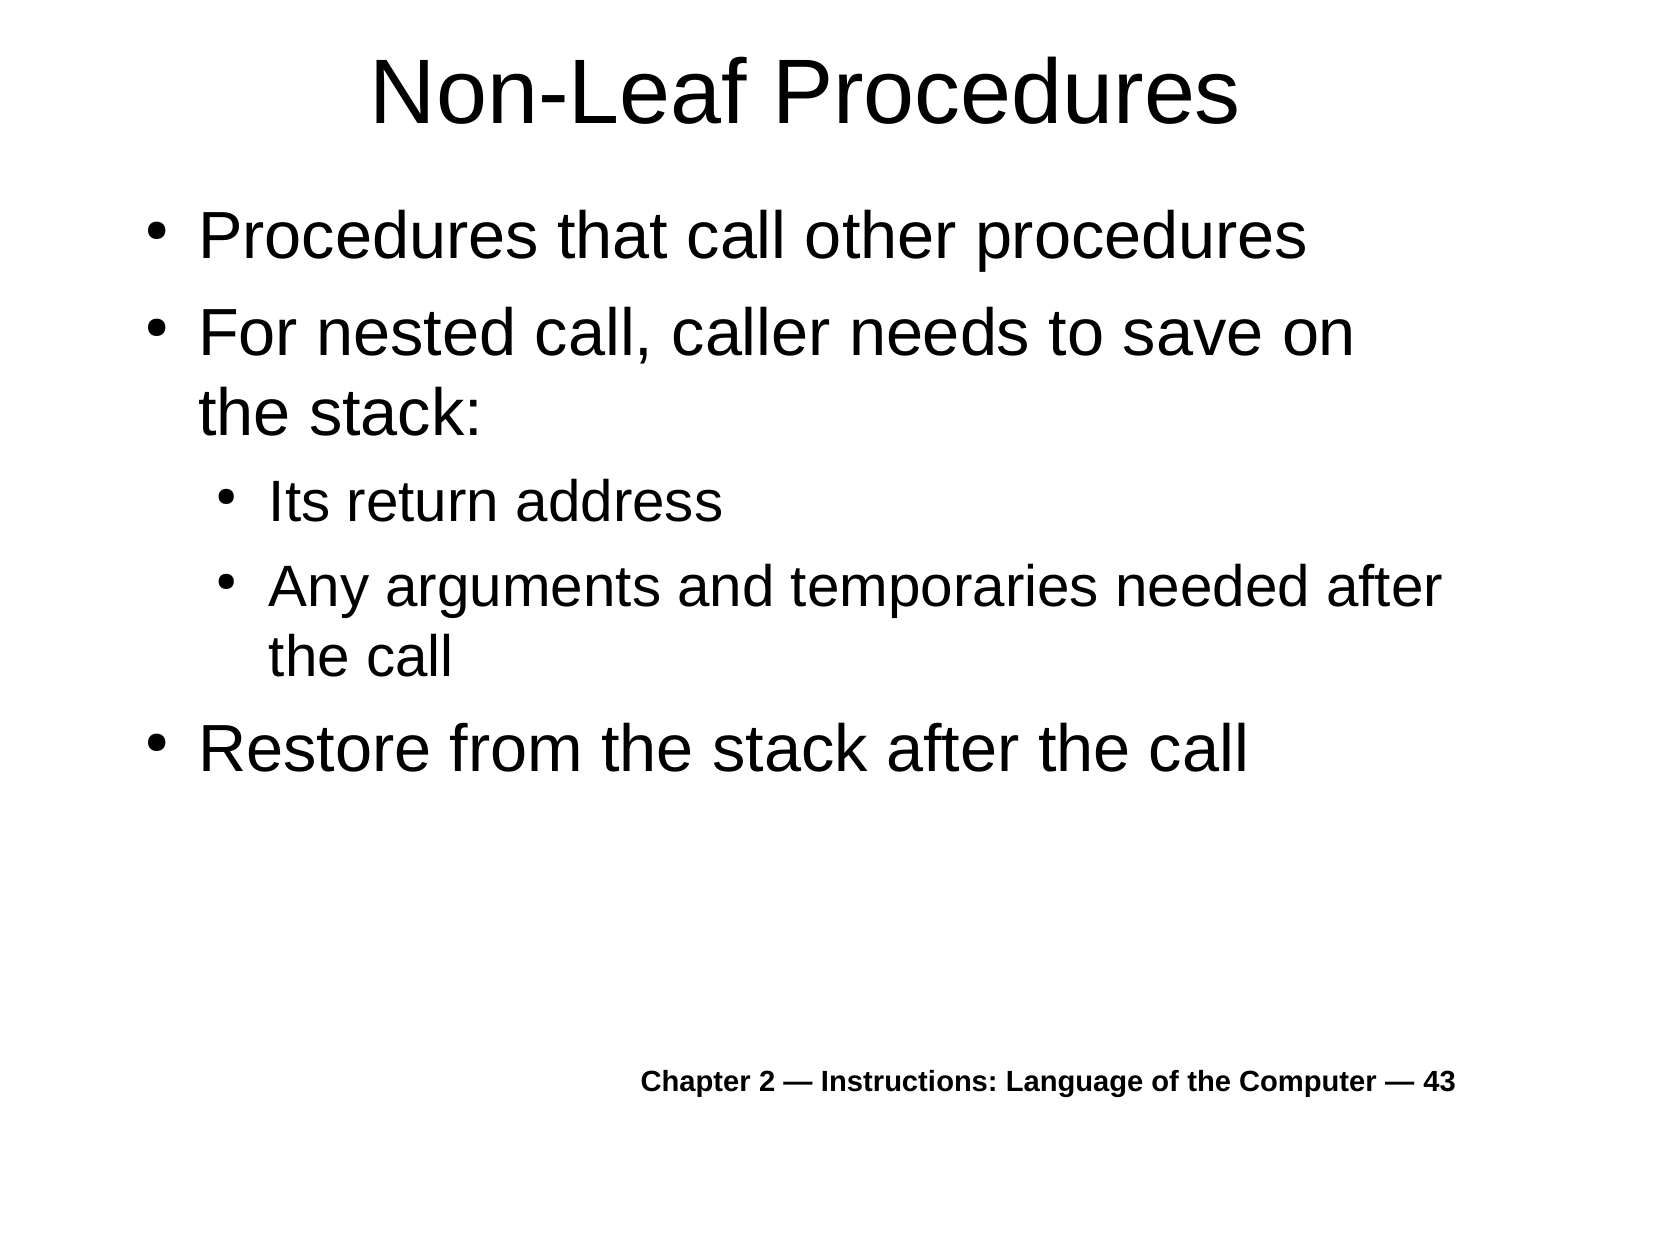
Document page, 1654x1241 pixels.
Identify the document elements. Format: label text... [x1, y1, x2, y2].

title Non-Leaf Procedures [112, 23, 1468, 149]
list Procedures that call other procedures For nested call, caller needs to save on the stack: Its return address Any arguments and temporaries needed after the call Restore from the stack after the call [112, 184, 1469, 1024]
text_box Chapter 2 — Instructions: Language of the Computer — <number> [277, 1046, 1471, 1106]
